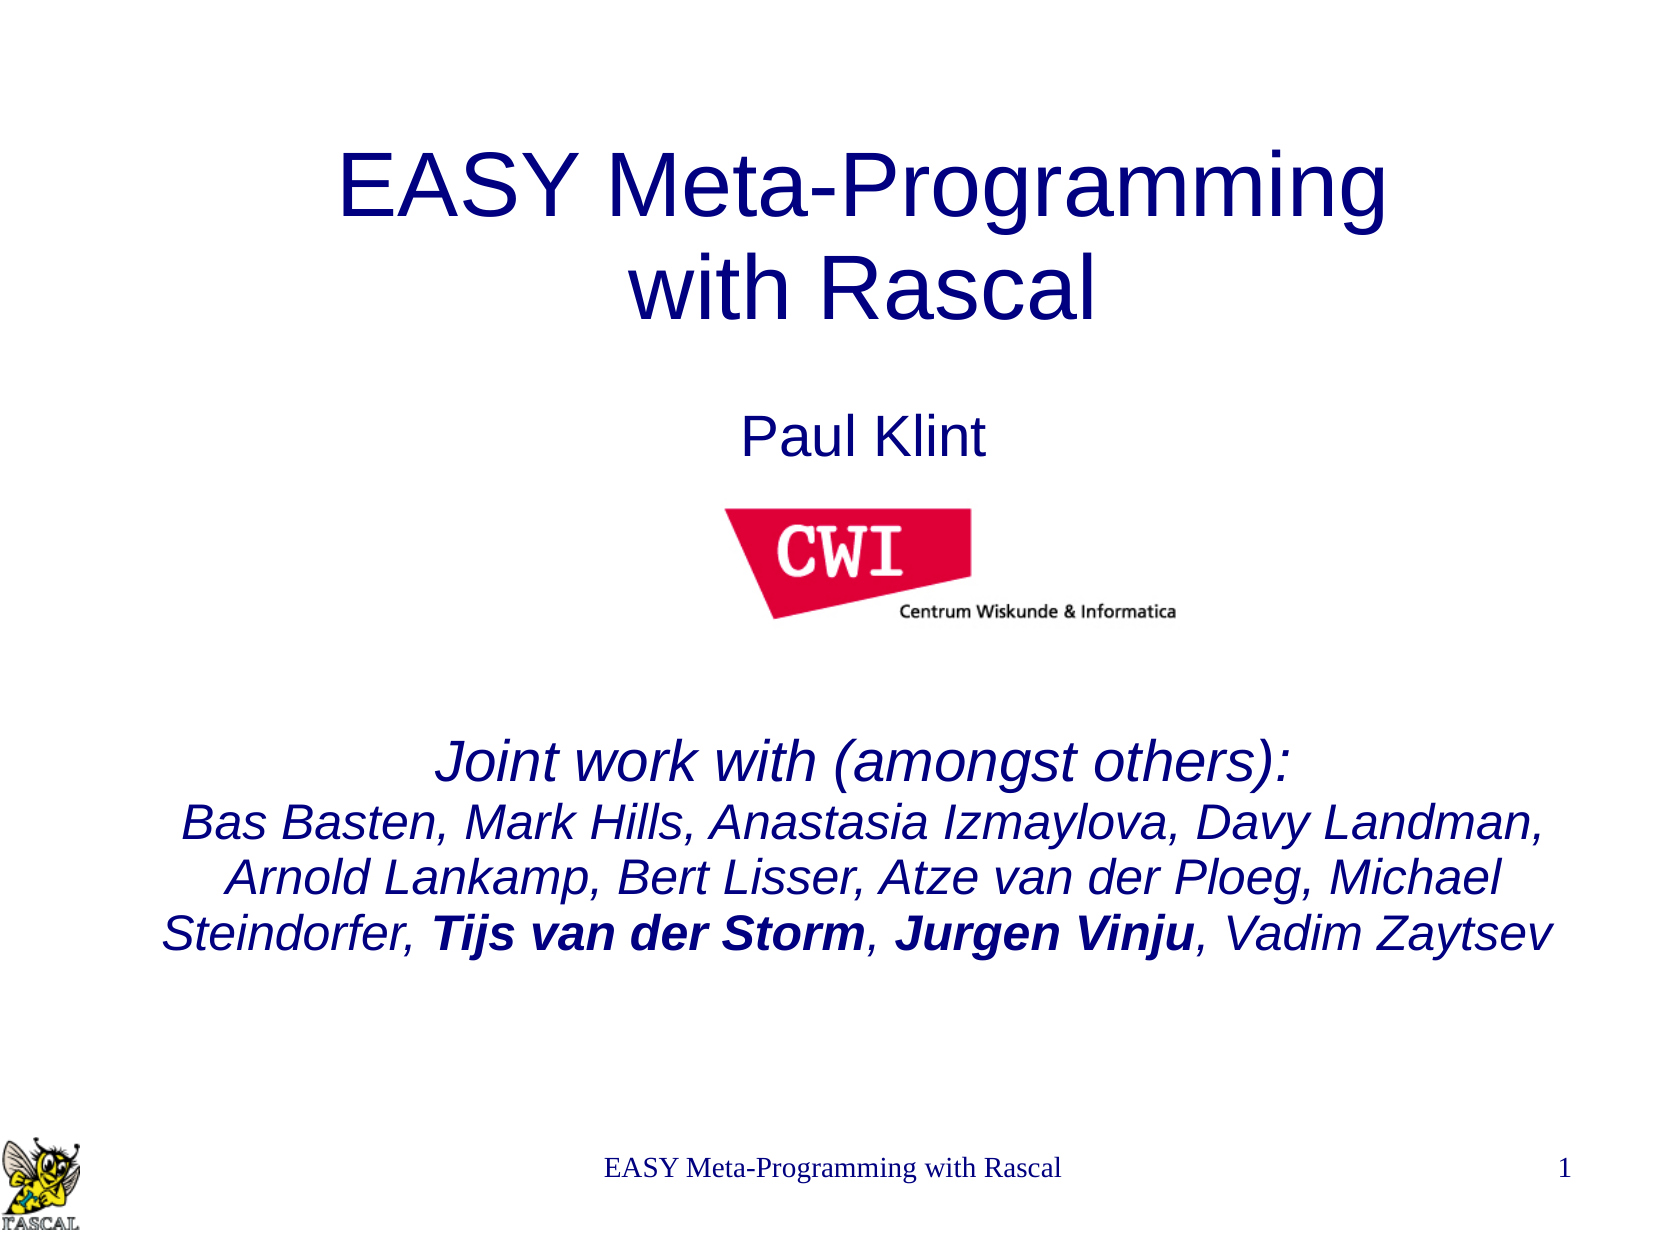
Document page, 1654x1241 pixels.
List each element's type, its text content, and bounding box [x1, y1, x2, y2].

picture [1, 1137, 80, 1230]
title EASY Meta-Programming with Rascal Paul Klint Joint work with (amongst others): Bas Basten, Mark Hills, Anastasia Izmaylova, Davy Landman, Arnold Lankamp, Bert Lisser, Atze van der Ploeg, Michael Steindorfer, Tijs van der Storm, Jurgen Vinju, Vadim Zaytsev [119, 133, 1608, 1017]
